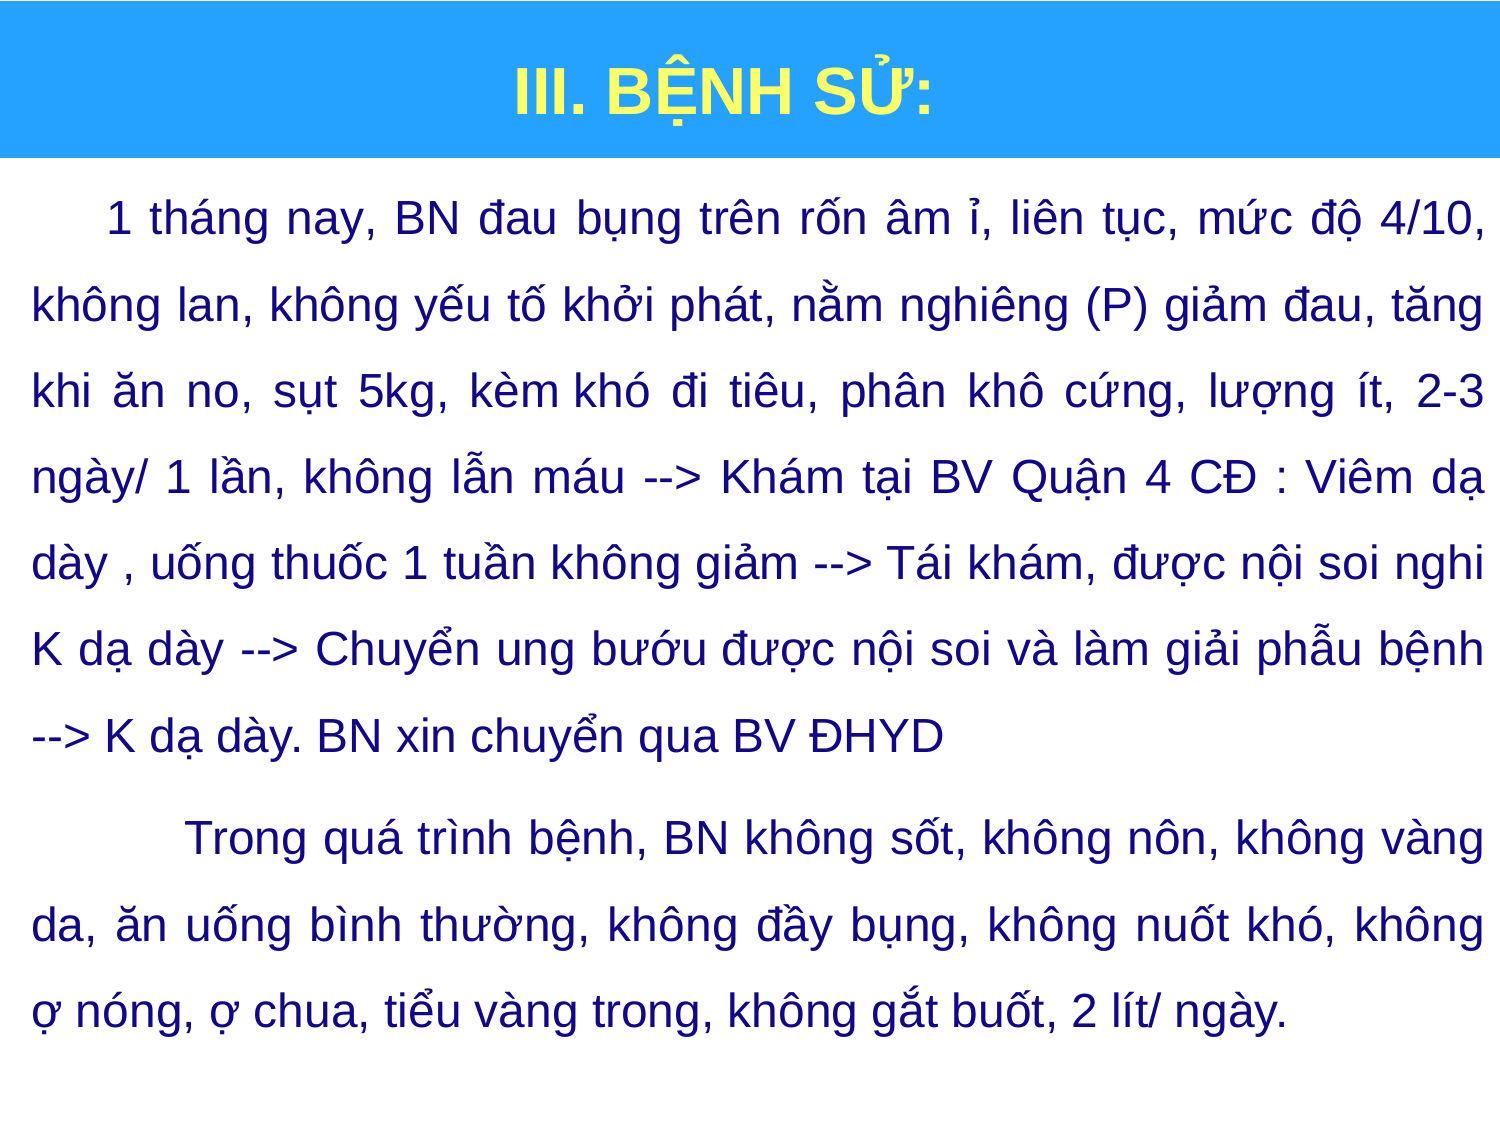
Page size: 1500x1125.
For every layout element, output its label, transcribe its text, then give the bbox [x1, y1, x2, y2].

title III. BỆNH SỬ: [87, 24, 1363, 150]
text_box 1 tháng nay, BN đau bụng trên rốn âm ỉ, liên tục, mức độ 4/10, không lan, không yếu tố khởi phát, nằm nghiêng (P) giảm đau, tăng khi ăn no, sụt 5kg, kèm khó đi tiêu, phân khô cứng, lượng ít, 2-3 ngày/ 1 lần, không lẫn máu --> Khám tại BV Quận 4 CĐ : Viêm dạ dày , uống thuốc 1 tuần không giảm --> Tái khám, được nội soi nghi K dạ dày --> Chuyển ung bướu được nội soi và làm giải phẫu bệnh --> K dạ dày. BN xin chuyển qua BV ĐHYD Trong quá trình bệnh, BN không sốt, không nôn, không vàng da, ăn uống bình thường, không đầy bụng, không nuốt khó, không ợ nóng, ợ chua, tiểu vàng trong, không gắt buốt, 2 lít/ ngày. [16, 151, 1500, 1125]
